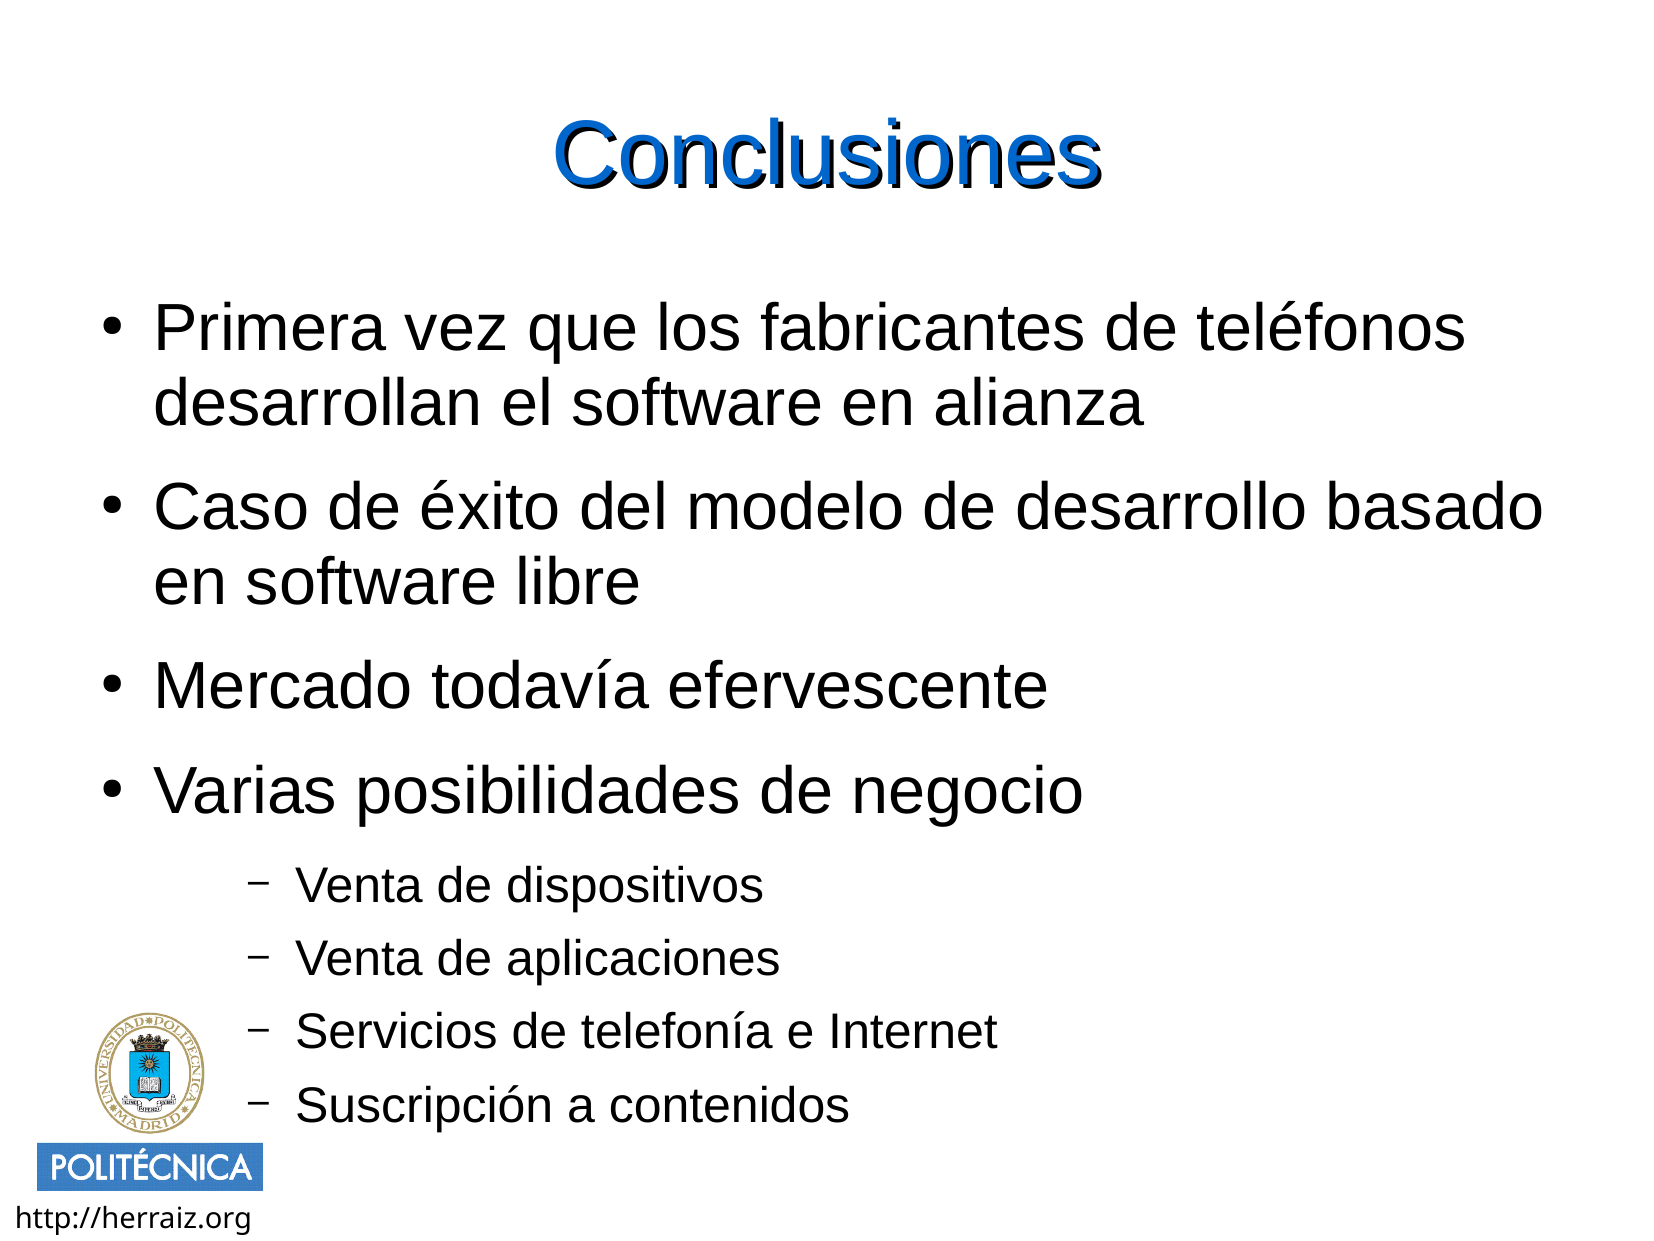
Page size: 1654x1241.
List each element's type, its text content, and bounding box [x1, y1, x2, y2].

picture [37, 1012, 263, 1191]
title Conclusiones [82, 49, 1571, 257]
list Primera vez que los fabricantes de teléfonos desarrollan el software en alianza Caso de éxito del modelo de desarrollo basado en software libre Mercado todavía efervescente Varias posibilidades de negocio Venta de dispositivos Venta de aplicaciones Servicios de telefonía e Internet Suscripción a contenidos [82, 290, 1571, 1134]
